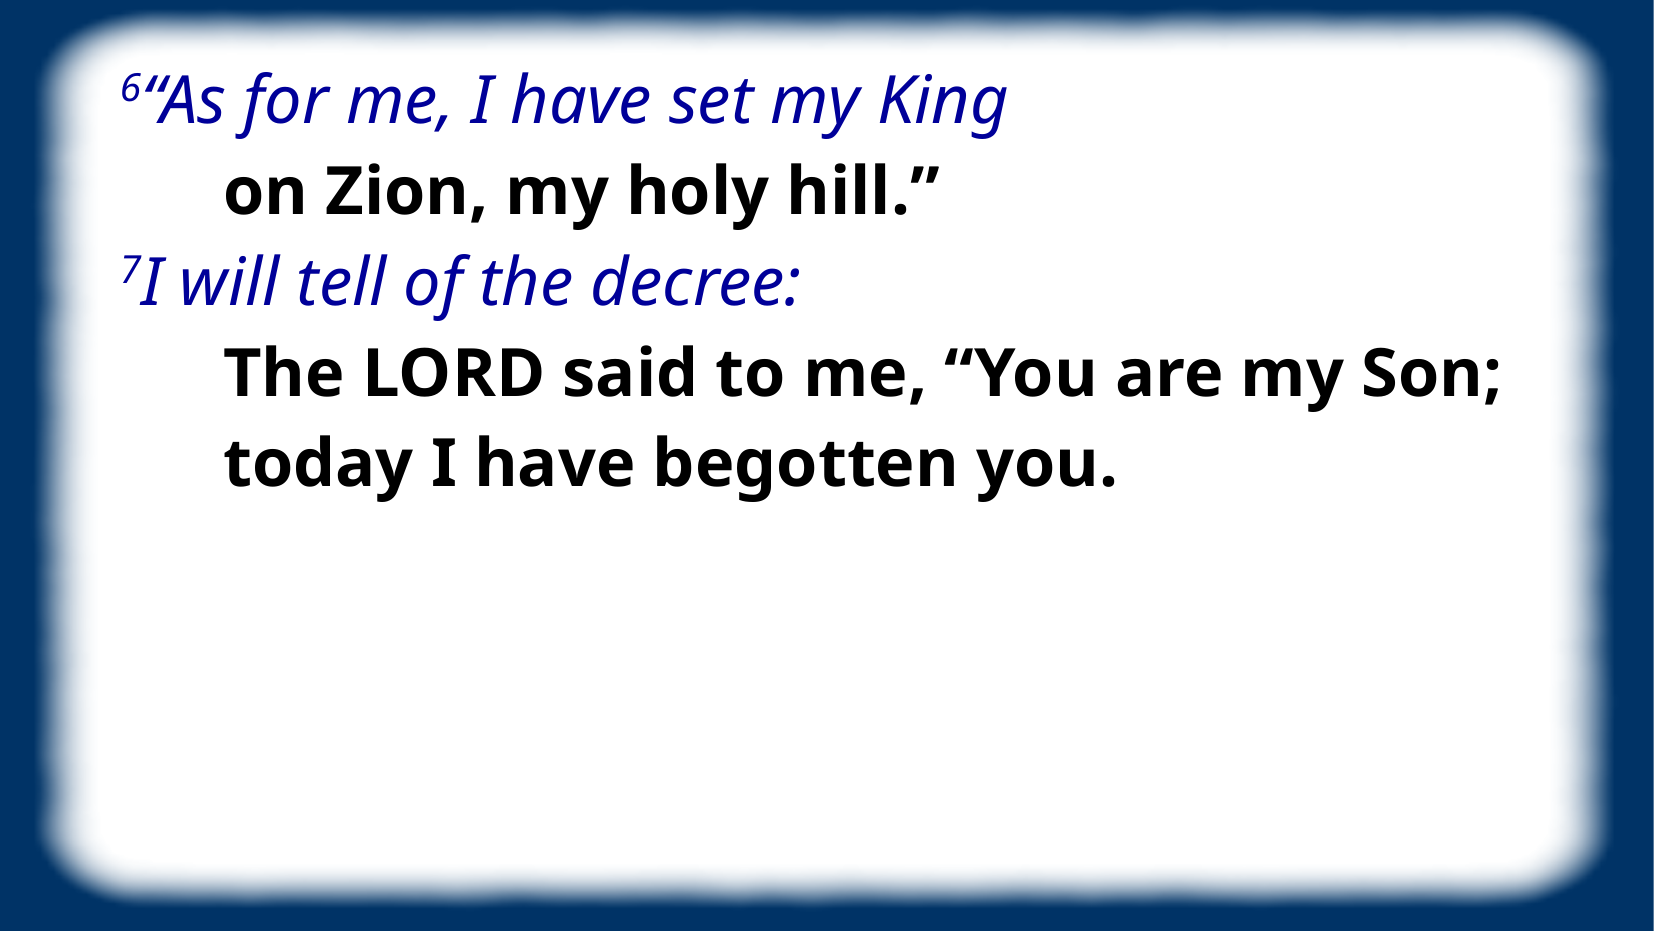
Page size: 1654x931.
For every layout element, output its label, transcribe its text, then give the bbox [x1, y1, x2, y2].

picture [0, 0, 1654, 931]
text_box 6“As for me, I have set my King on Zion, my holy hill.” 7I will tell of the decree: The LORD said to me, “You are my Son; today I have begotten you. [105, 45, 1546, 504]
